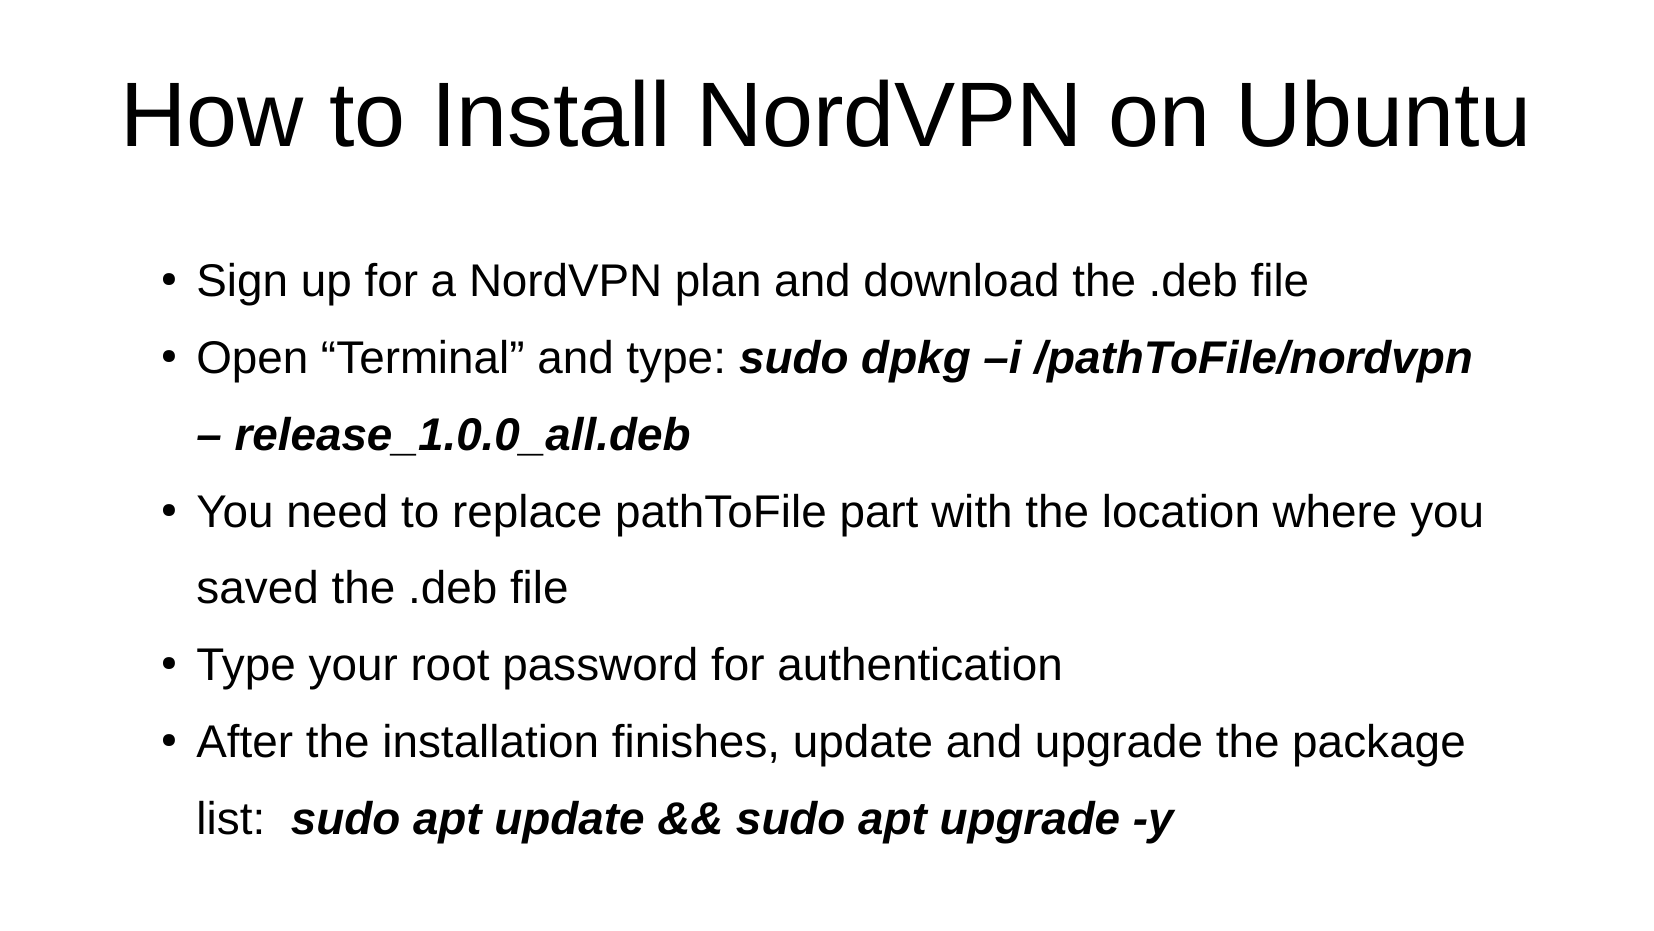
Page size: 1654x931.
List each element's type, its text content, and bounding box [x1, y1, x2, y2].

title How to Install NordVPN on Ubuntu [82, 37, 1571, 193]
text_box Sign up for a NordVPN plan and download the .deb file Open “Terminal” and type: sudo dpkg –i /pathToFile/nordvpn – release_1.0.0_all.deb You need to replace pathToFile part with the location where you saved the .deb file Type your root password for authentication After the installation finishes, update and upgrade the package list: sudo apt update && sudo apt upgrade -y [146, 221, 1527, 897]
